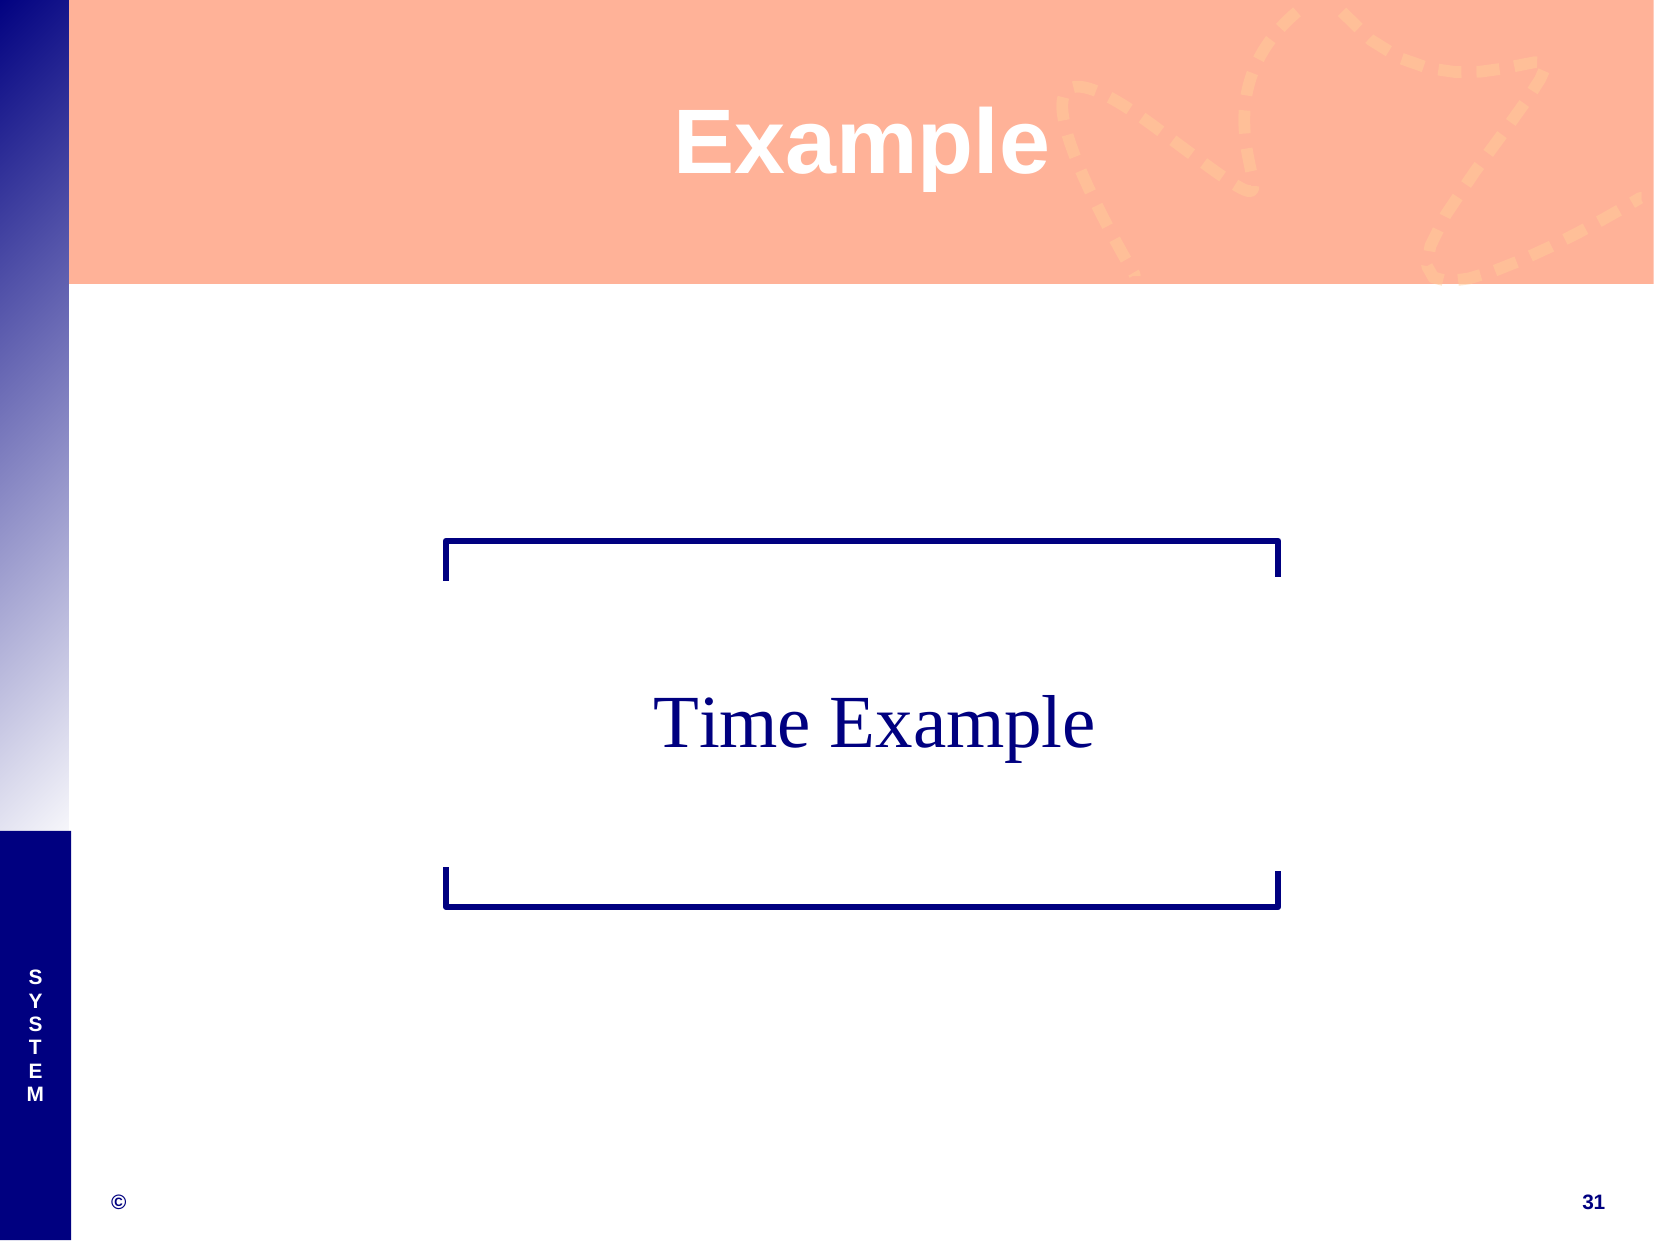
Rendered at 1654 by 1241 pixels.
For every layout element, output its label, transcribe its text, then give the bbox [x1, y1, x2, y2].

text_box Time Example [461, 513, 1263, 931]
title Example [70, 37, 1654, 246]
text_box S Y S T E M [0, 831, 71, 1241]
